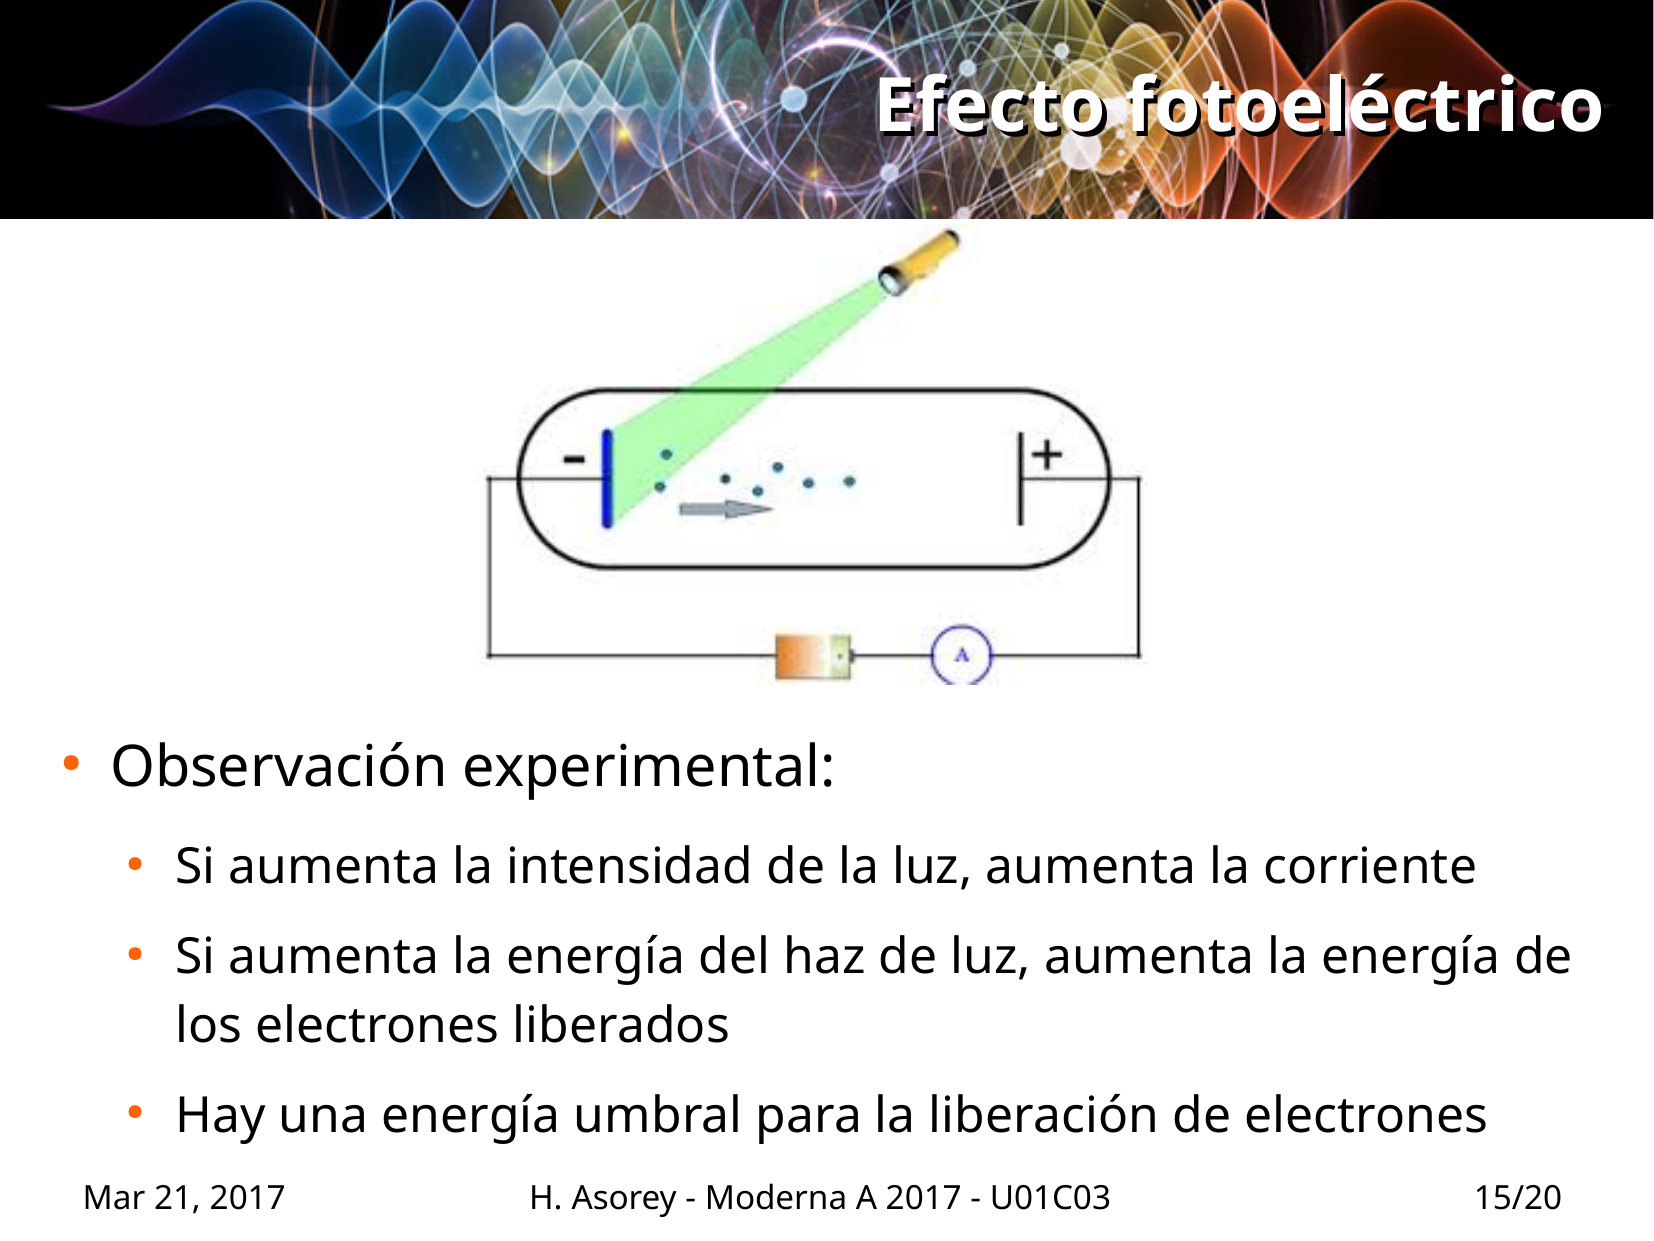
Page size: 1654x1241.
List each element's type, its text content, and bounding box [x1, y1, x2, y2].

picture [457, 224, 1148, 685]
title Efecto fotoeléctrico [45, 15, 1606, 191]
picture [0, 0, 1654, 219]
list Observación experimental: Si aumenta la intensidad de la luz, aumenta la corriente Si aumenta la energía del haz de luz, aumenta la energía de los electrones liberados Hay una energía umbral para la liberación de electrones [45, 725, 1606, 1155]
